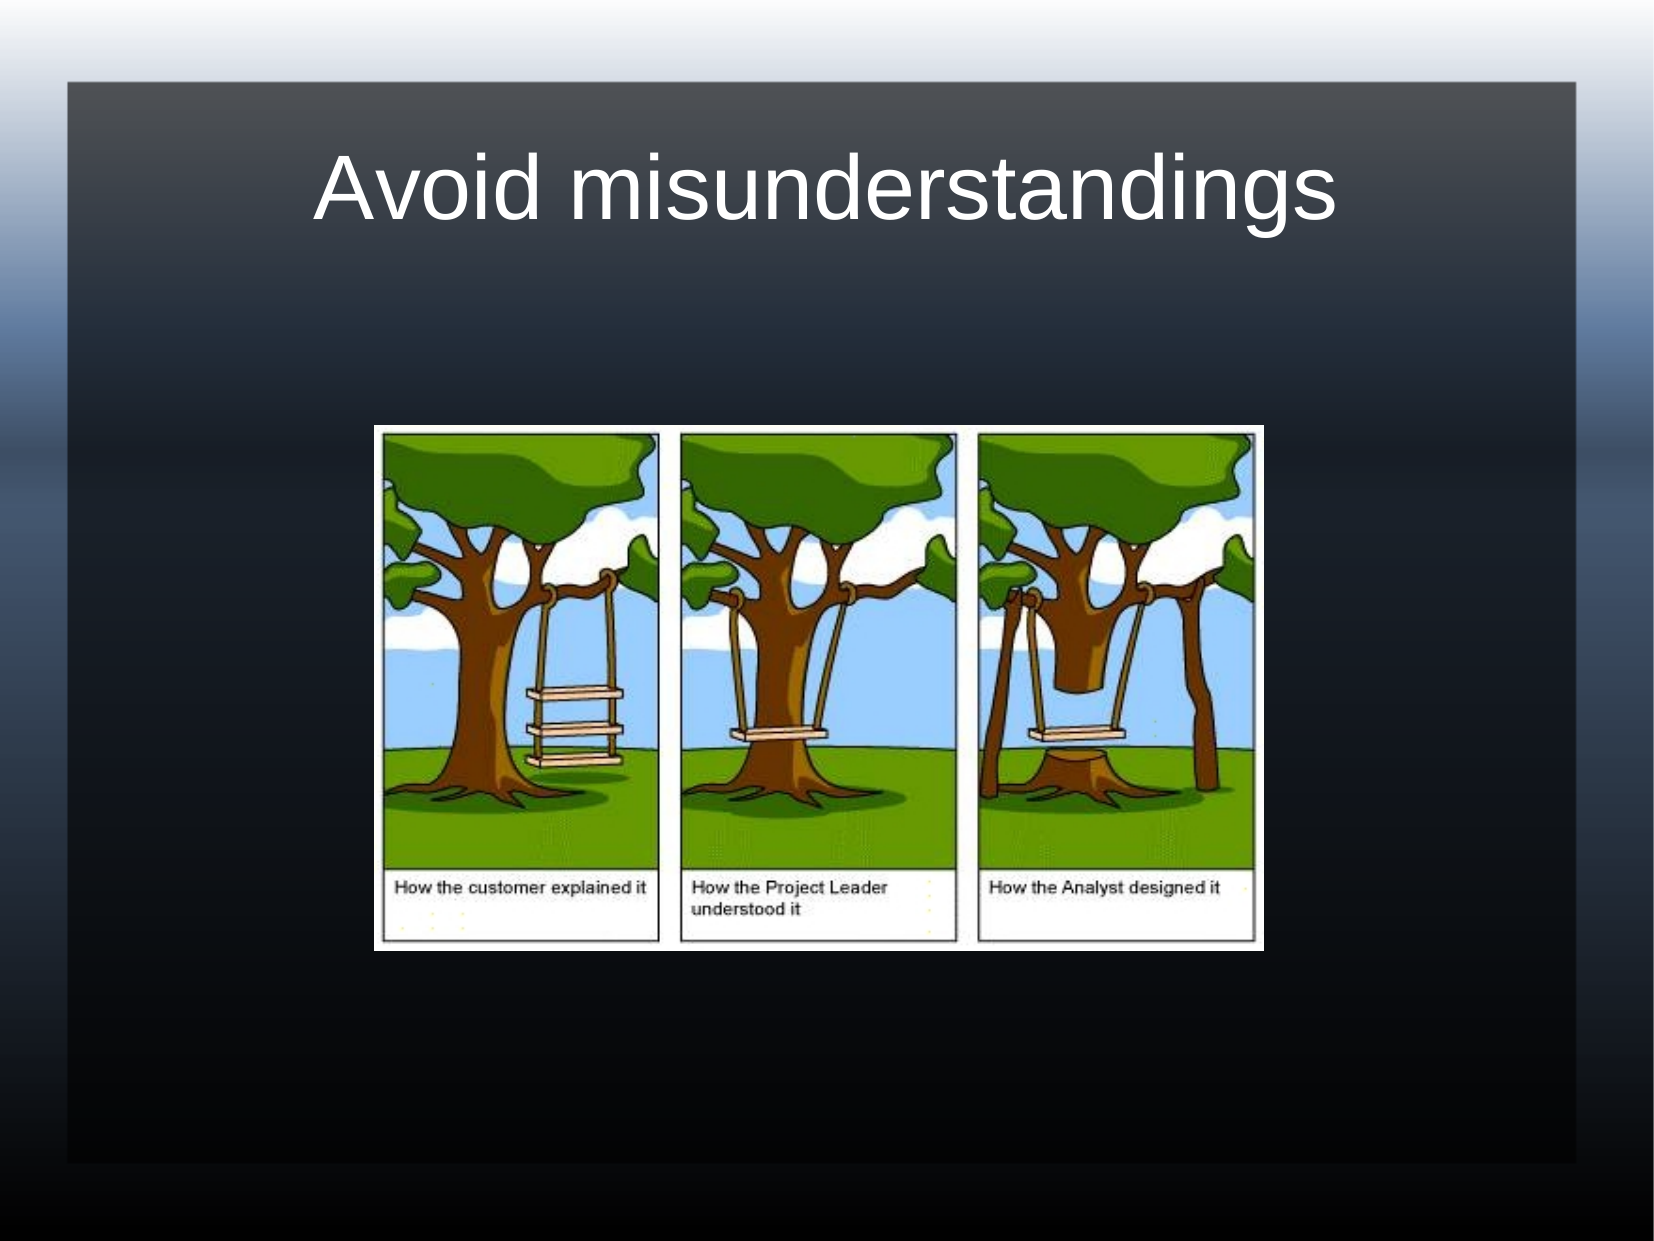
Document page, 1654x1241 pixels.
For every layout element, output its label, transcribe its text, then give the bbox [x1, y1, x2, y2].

title Avoid misunderstandings [82, 84, 1571, 292]
picture [0, 0, 1654, 1241]
